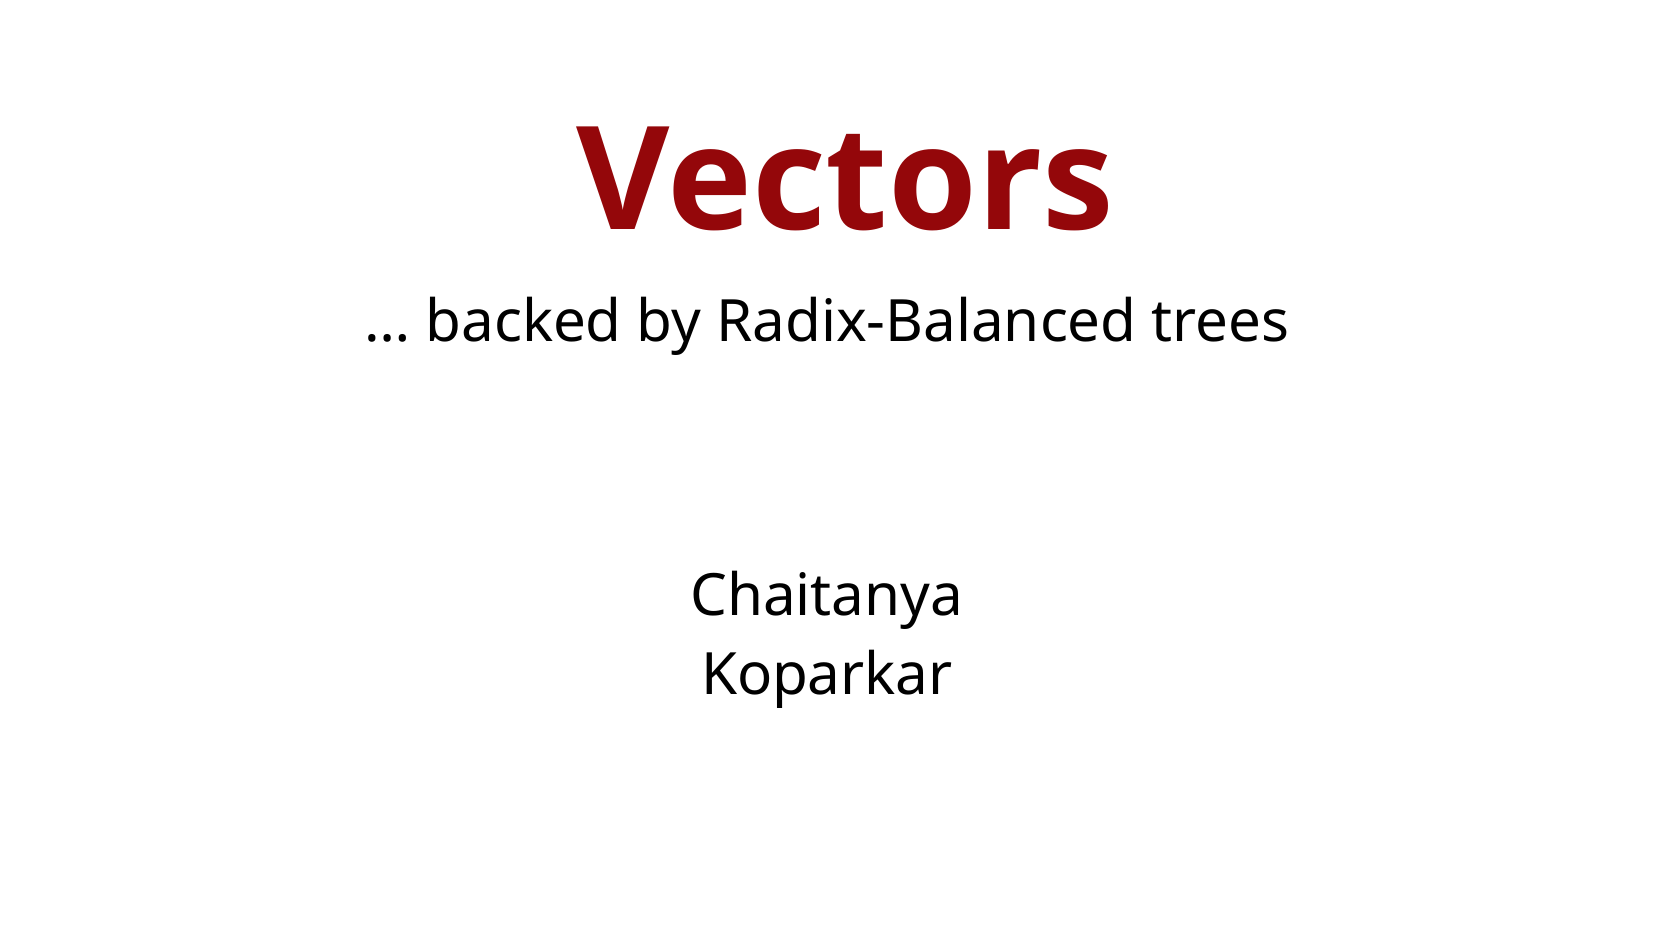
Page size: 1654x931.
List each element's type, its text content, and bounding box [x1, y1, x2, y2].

text_box Chaitanya Koparkar [562, 545, 1092, 619]
title Vectors [436, 65, 1218, 272]
text_box … backed by Radix-Balanced trees [163, 272, 1490, 385]
